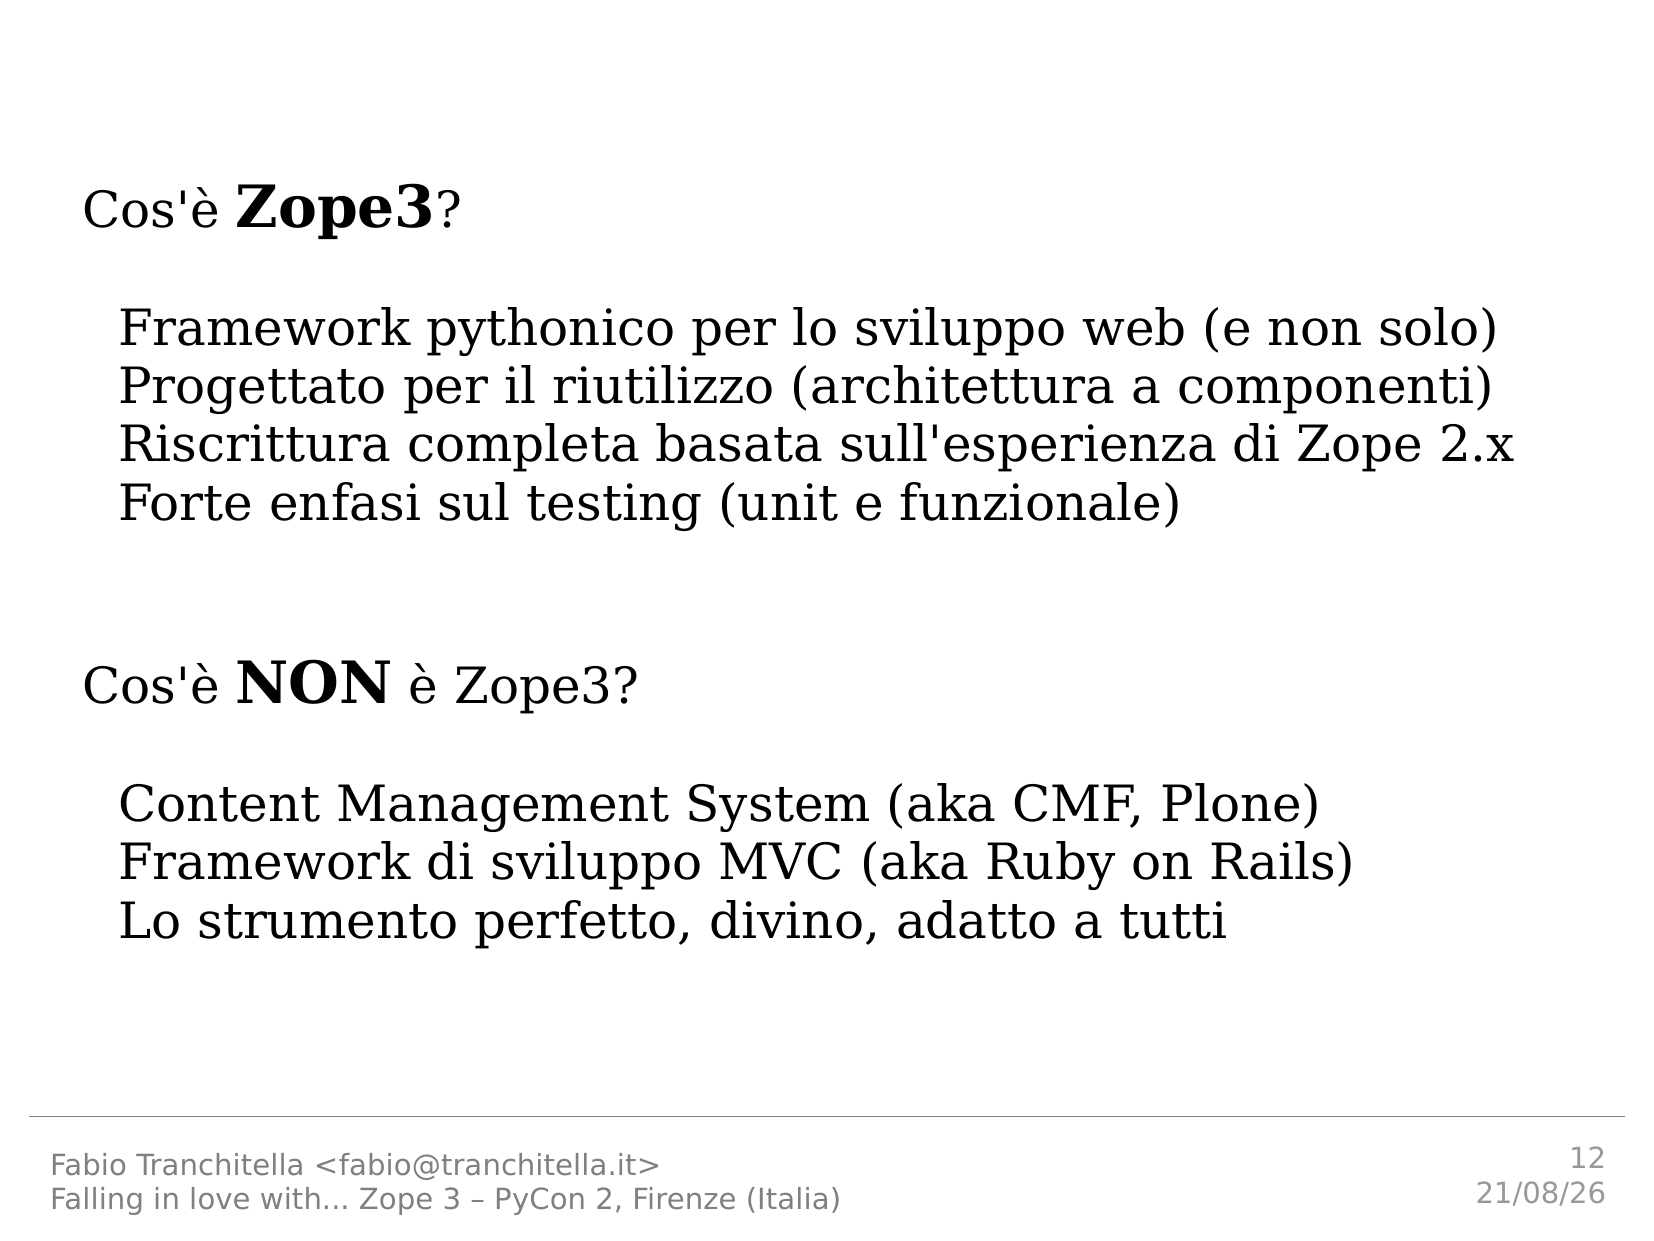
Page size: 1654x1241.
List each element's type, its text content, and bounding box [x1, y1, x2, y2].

subtitle Cos'è Zope3? Framework pythonico per lo sviluppo web (e non solo) Progettato per il riutilizzo (architettura a componenti) Riscrittura completa basata sull'esperienza di Zope 2.x Forte enfasi sul testing (unit e funzionale) Cos'è NON è Zope3? Content Management System (aka CMF, Plone) Framework di sviluppo MVC (aka Ruby on Rails) Lo strumento perfetto, divino, adatto a tutti [82, 59, 1571, 1063]
